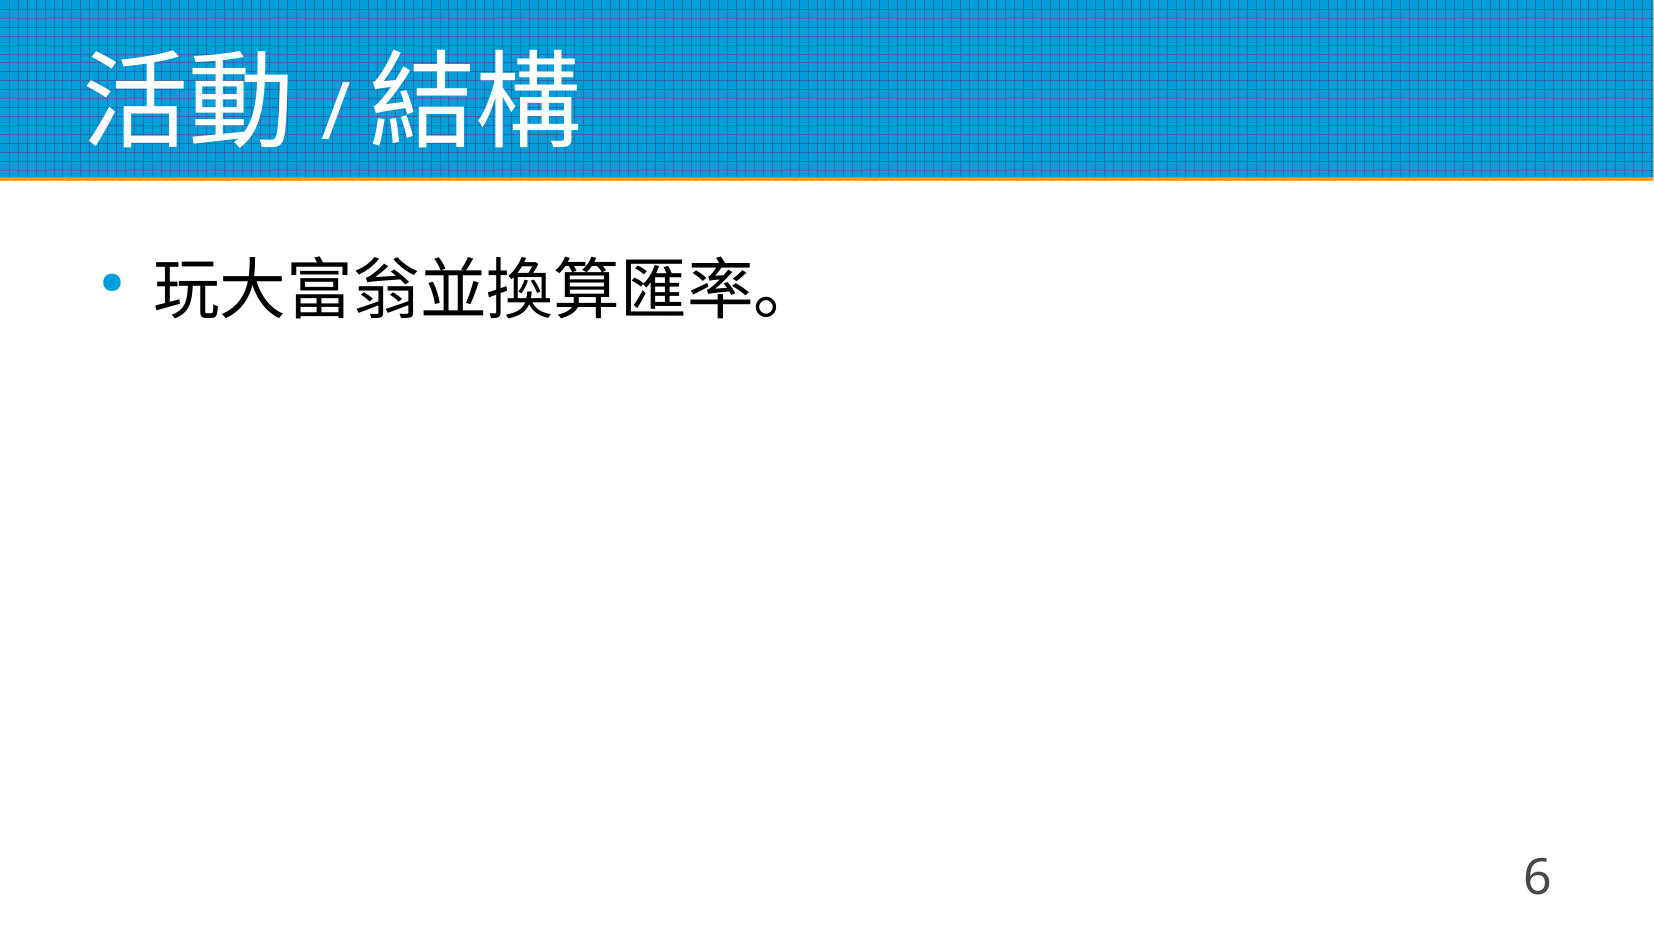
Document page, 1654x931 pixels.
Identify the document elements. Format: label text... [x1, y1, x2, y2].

title 活動/結構 [82, 14, 1571, 171]
list 玩大富翁並換算匯率。 [82, 236, 1563, 811]
